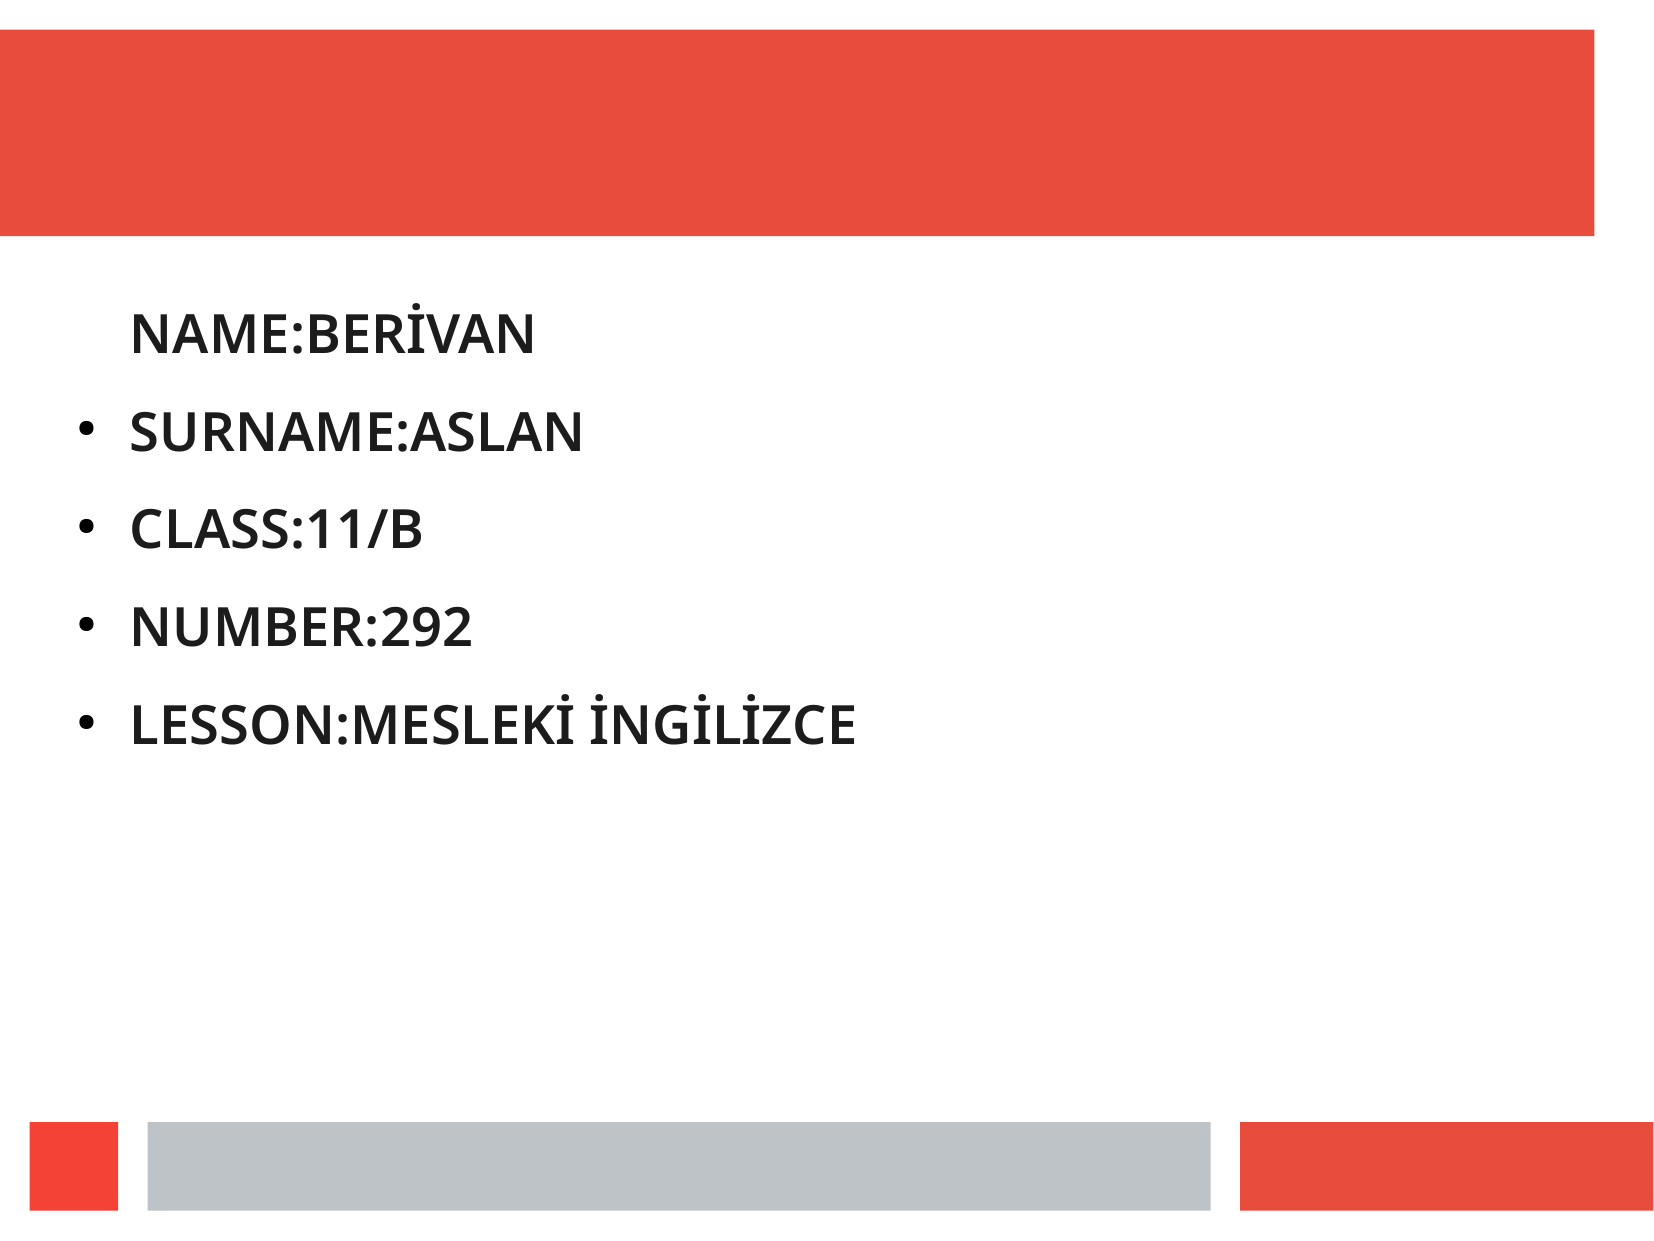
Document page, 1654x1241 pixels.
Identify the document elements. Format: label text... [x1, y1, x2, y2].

list NAME:BERİVAN SURNAME:ASLAN CLASS:11/B NUMBER:292 LESSON:MESLEKİ İNGİLİZCE [59, 295, 1565, 1093]
